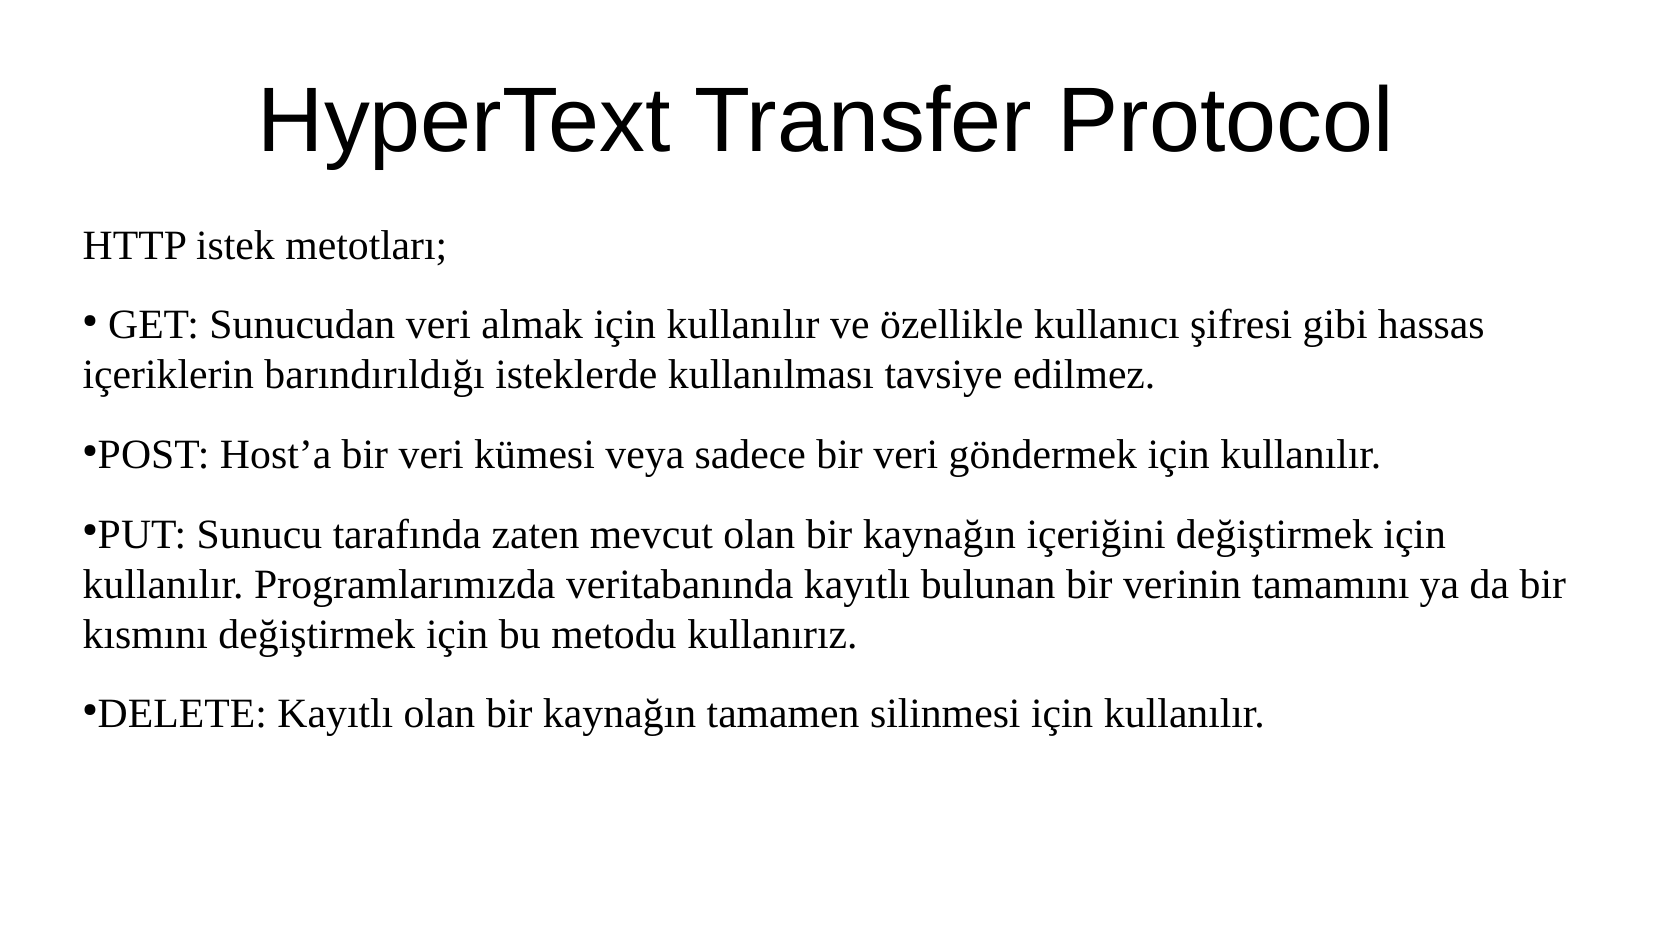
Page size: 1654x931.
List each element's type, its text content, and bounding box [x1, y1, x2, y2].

list HTTP istek metotları; GET: Sunucudan veri almak için kullanılır ve özellikle kullanıcı şifresi gibi hassas içeriklerin barındırıldığı isteklerde kullanılması tavsiye edilmez. POST: Host’a bir veri kümesi veya sadece bir veri göndermek için kullanılır. PUT: Sunucu tarafında zaten mevcut olan bir kaynağın içeriğini değiştirmek için kullanılır. Programlarımızda veritabanında kayıtlı bulunan bir verinin tamamını ya da bir kısmını değiştirmek için bu metodu kullanırız. DELETE: Kayıtlı olan bir kaynağın tamamen silinmesi için kullanılır. [82, 217, 1571, 758]
title HyperText Transfer Protocol [82, 37, 1571, 193]
